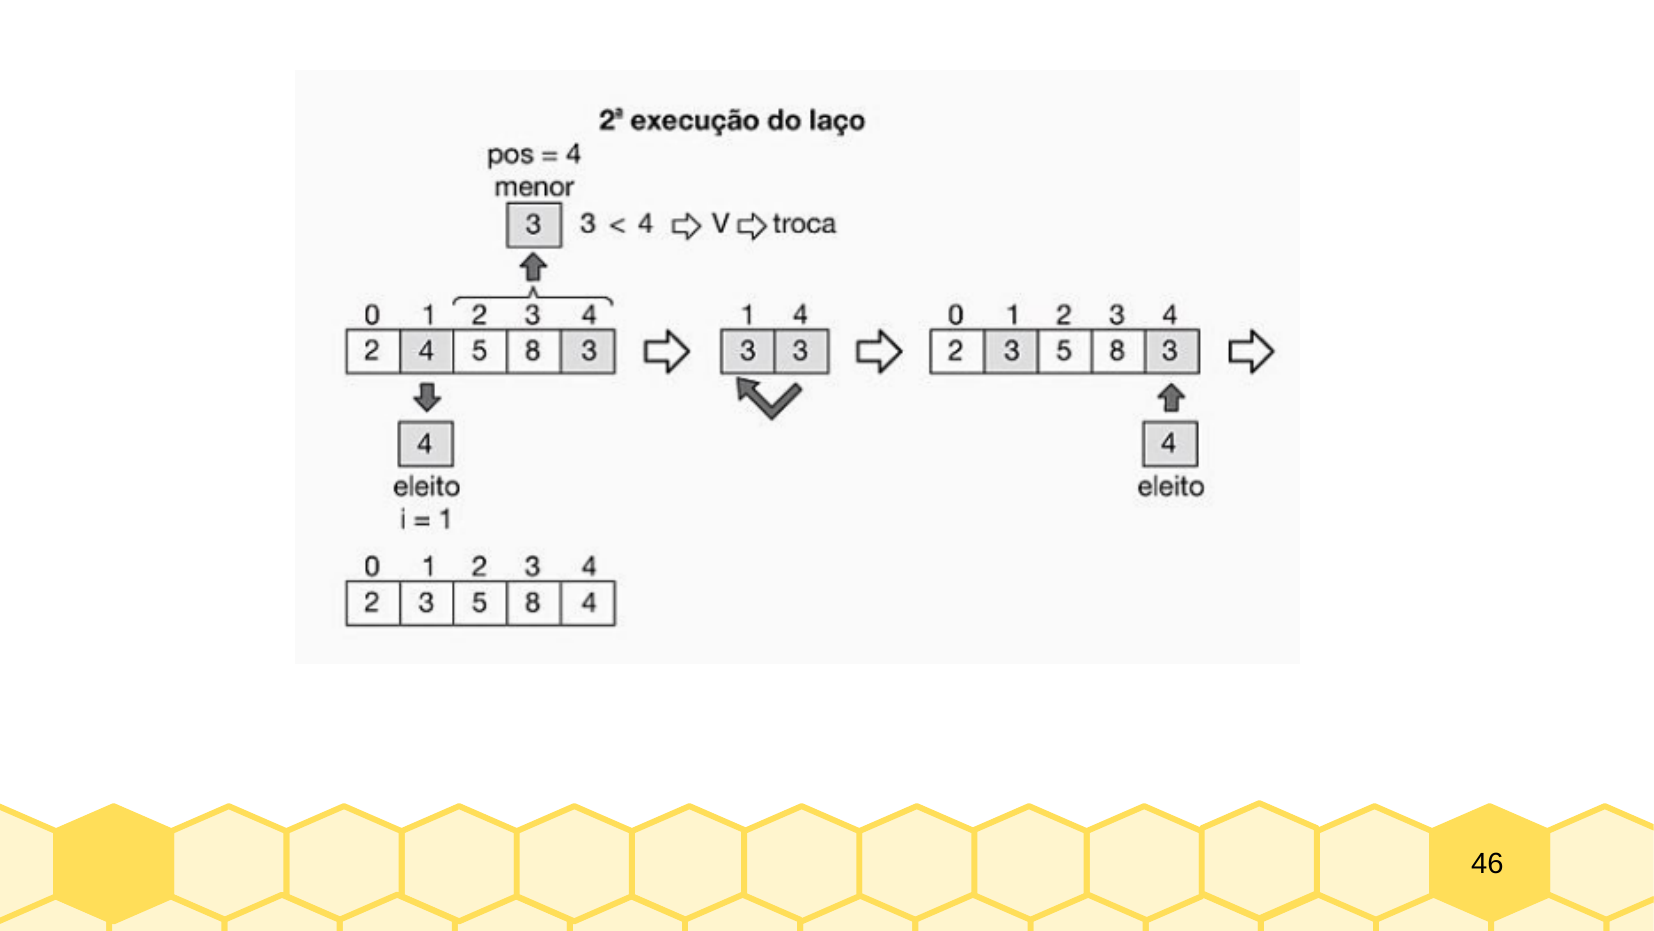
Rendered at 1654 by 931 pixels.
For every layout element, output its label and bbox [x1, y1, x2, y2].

picture [295, 70, 1300, 665]
